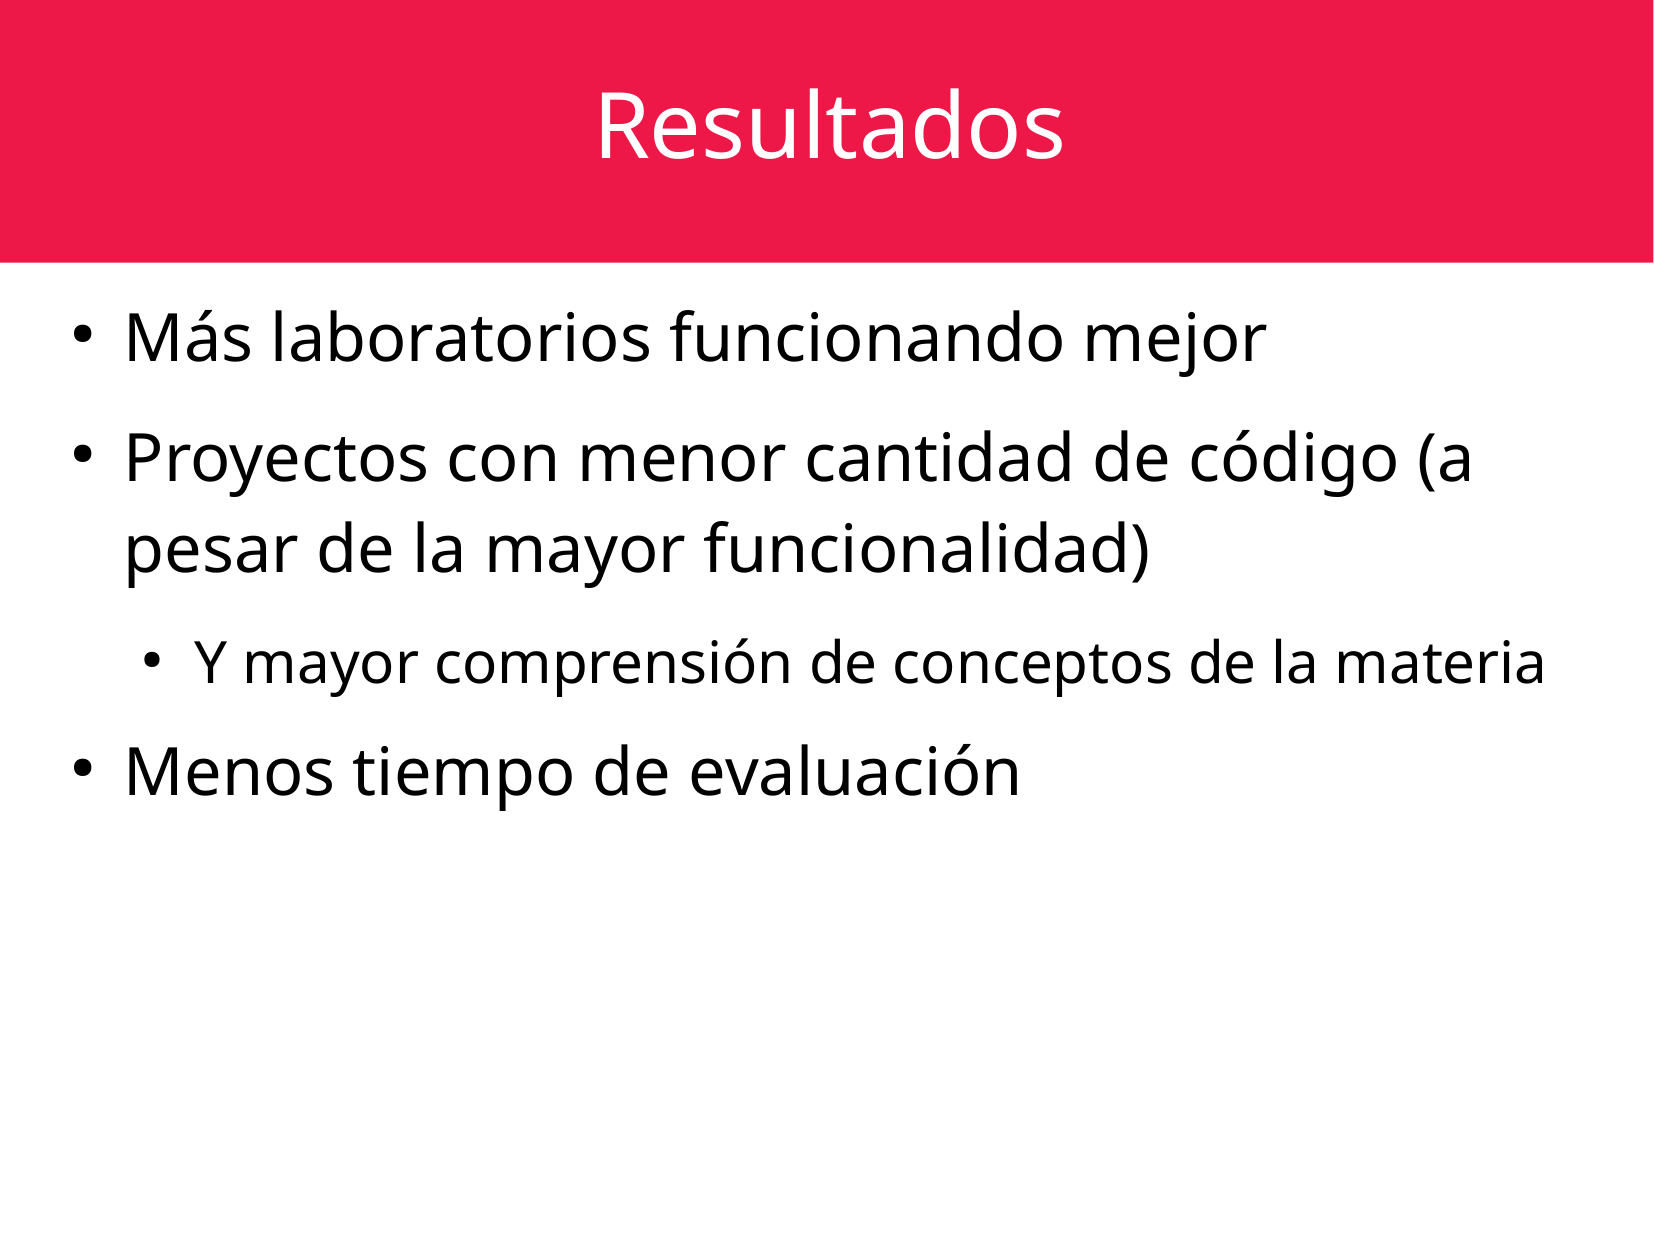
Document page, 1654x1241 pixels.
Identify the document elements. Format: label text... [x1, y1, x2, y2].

list Más laboratorios funcionando mejor Proyectos con menor cantidad de código (a pesar de la mayor funcionalidad) Y mayor comprensión de conceptos de la materia Menos tiempo de evaluación [53, 290, 1613, 1109]
title Resultados [47, 27, 1613, 220]
